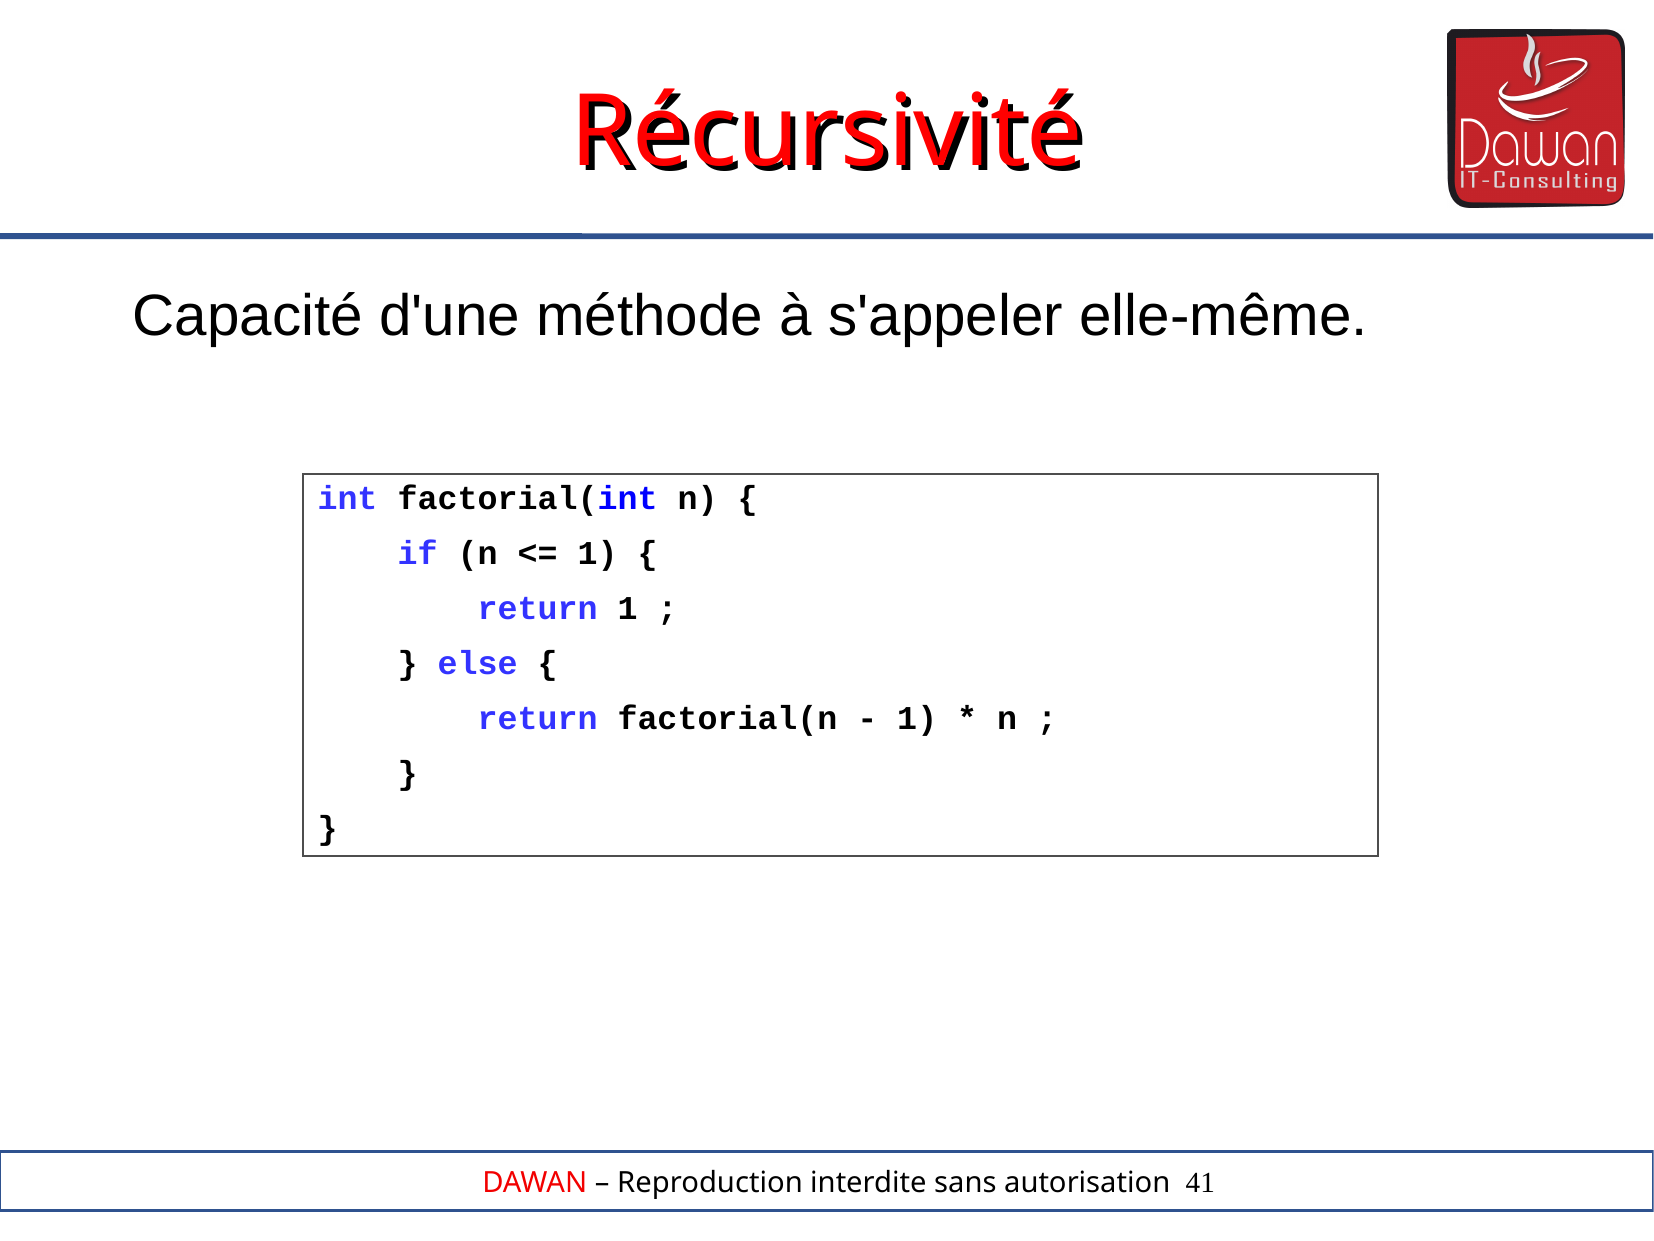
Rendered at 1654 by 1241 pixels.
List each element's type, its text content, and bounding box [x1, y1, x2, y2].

text_box int factorial(int n) { if (n <= 1) { return 1 ; } else { return factorial(n - 1) * n ; } } [302, 474, 1378, 857]
text_box Capacité d'une méthode à s'appeler elle-même. [118, 275, 1536, 1123]
text_box [1185, 1163, 1565, 1228]
text_box Récursivité [88, 50, 1565, 182]
